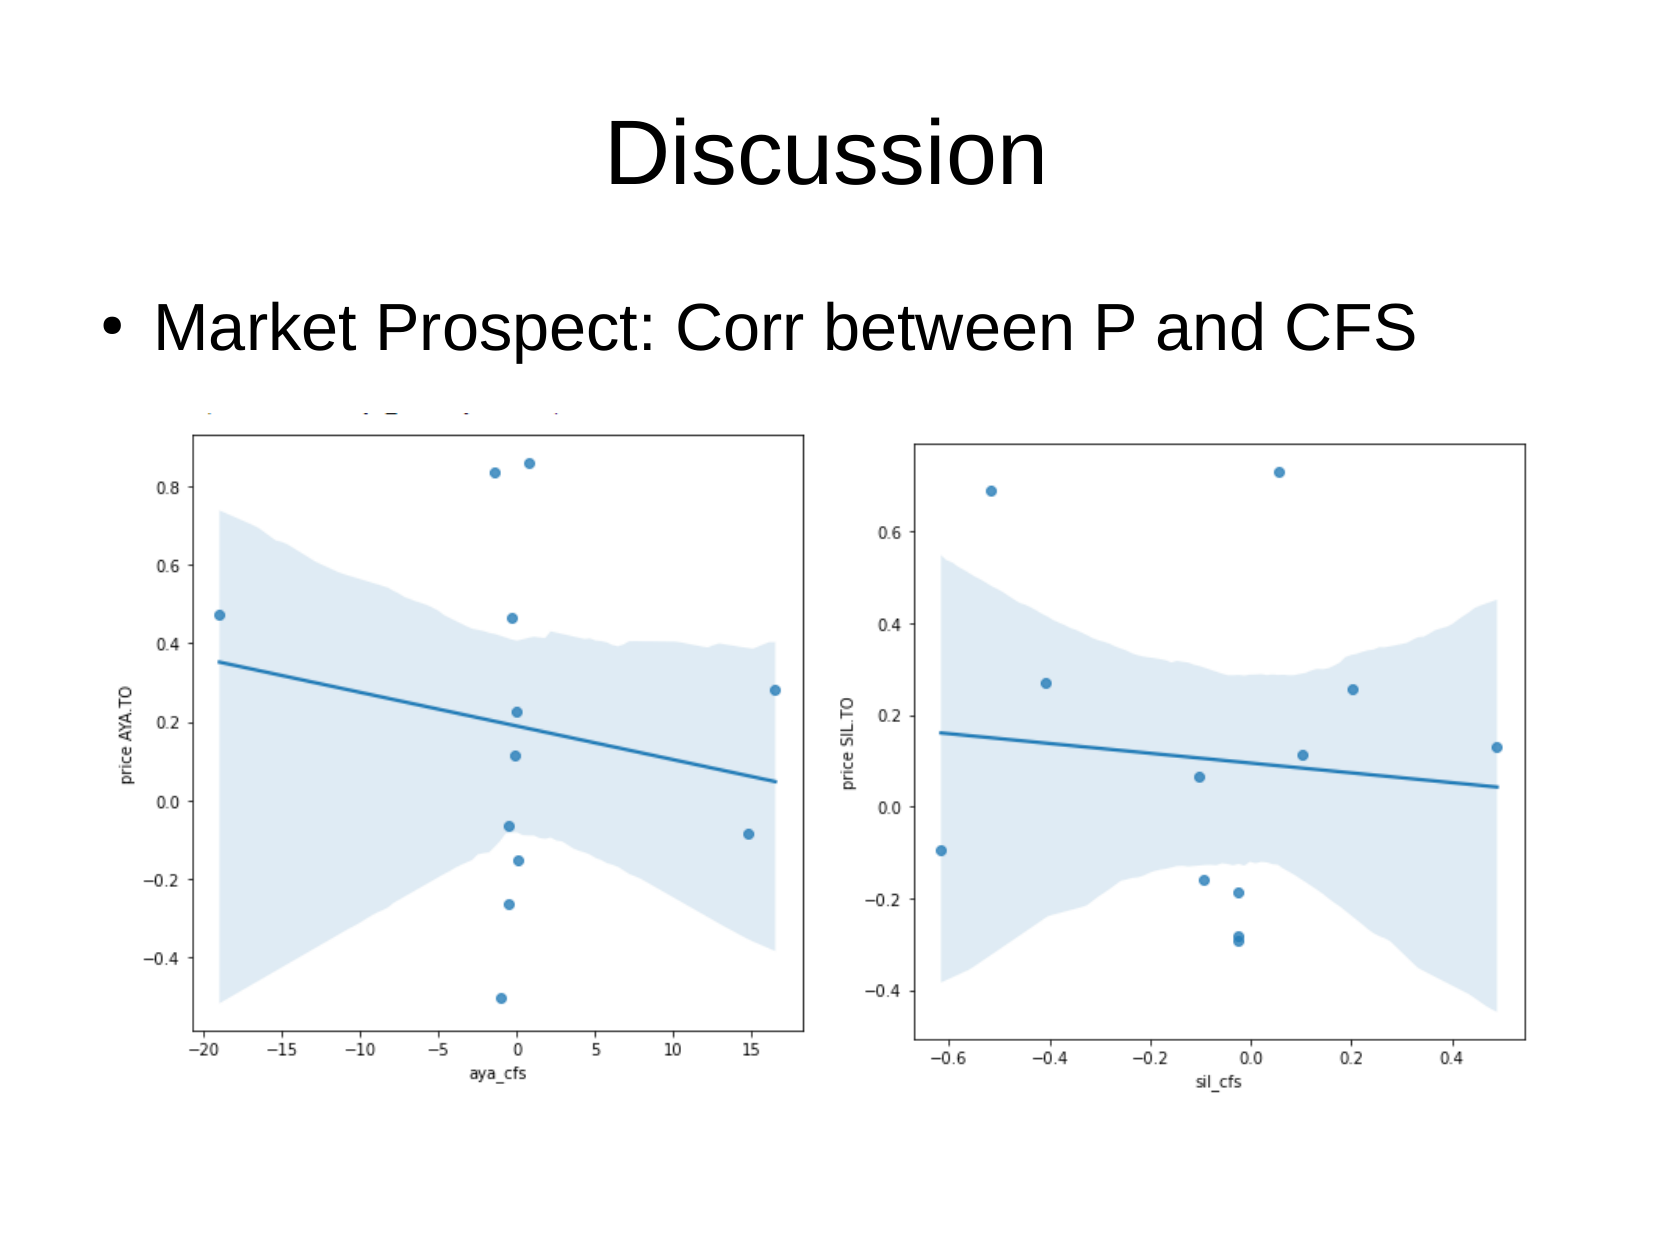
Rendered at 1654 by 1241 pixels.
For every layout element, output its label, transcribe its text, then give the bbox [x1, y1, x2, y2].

title Discussion [82, 49, 1571, 257]
list Market Prospect: Corr between P and CFS [82, 290, 1571, 1109]
picture [94, 413, 1542, 1109]
